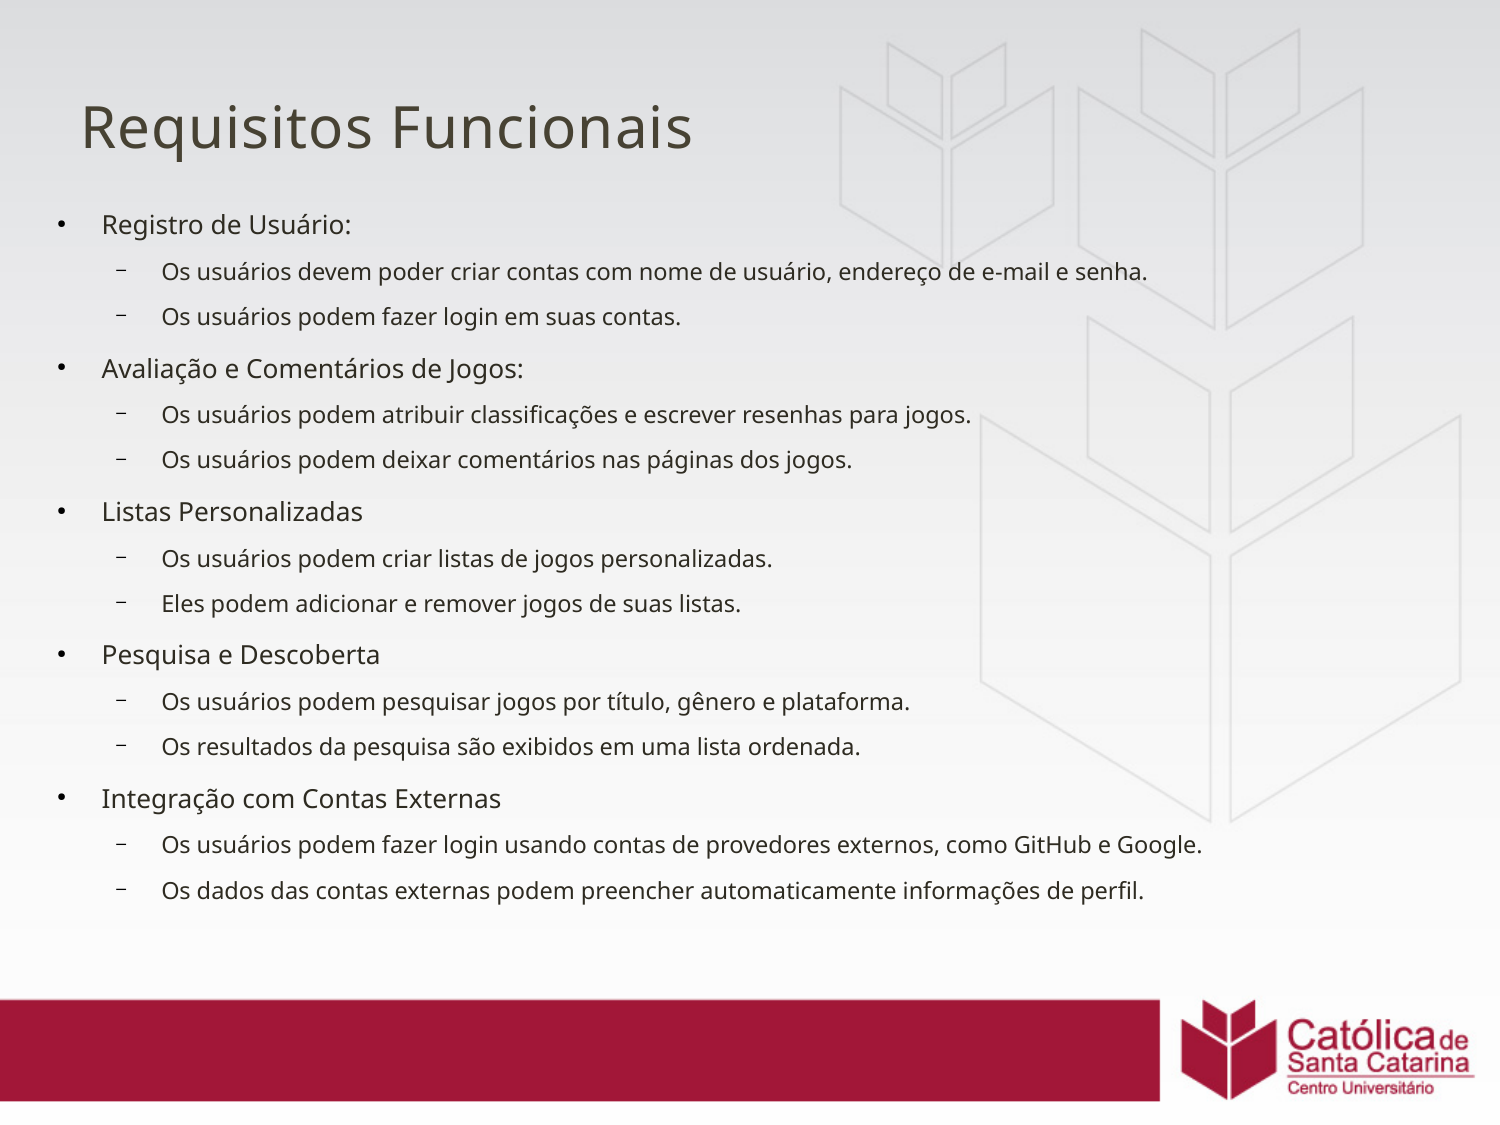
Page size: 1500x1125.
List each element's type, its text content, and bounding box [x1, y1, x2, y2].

list Registro de Usuário: Os usuários devem poder criar contas com nome de usuário, endereço de e-mail e senha. Os usuários podem fazer login em suas contas. Avaliação e Comentários de Jogos: Os usuários podem atribuir classificações e escrever resenhas para jogos. Os usuários podem deixar comentários nas páginas dos jogos. Listas Personalizadas Os usuários podem criar listas de jogos personalizadas. Eles podem adicionar e remover jogos de suas listas. Pesquisa e Descoberta Os usuários podem pesquisar jogos por título, gênero e plataforma. Os resultados da pesquisa são exibidos em uma lista ordenada. Integração com Contas Externas Os usuários podem fazer login usando contas de provedores externos, como GitHub e Google. Os dados das contas externas podem preencher automaticamente informações de perfil. [34, 148, 1405, 917]
title Requisitos Funcionais [64, 96, 1436, 342]
picture [0, 0, 1500, 1125]
